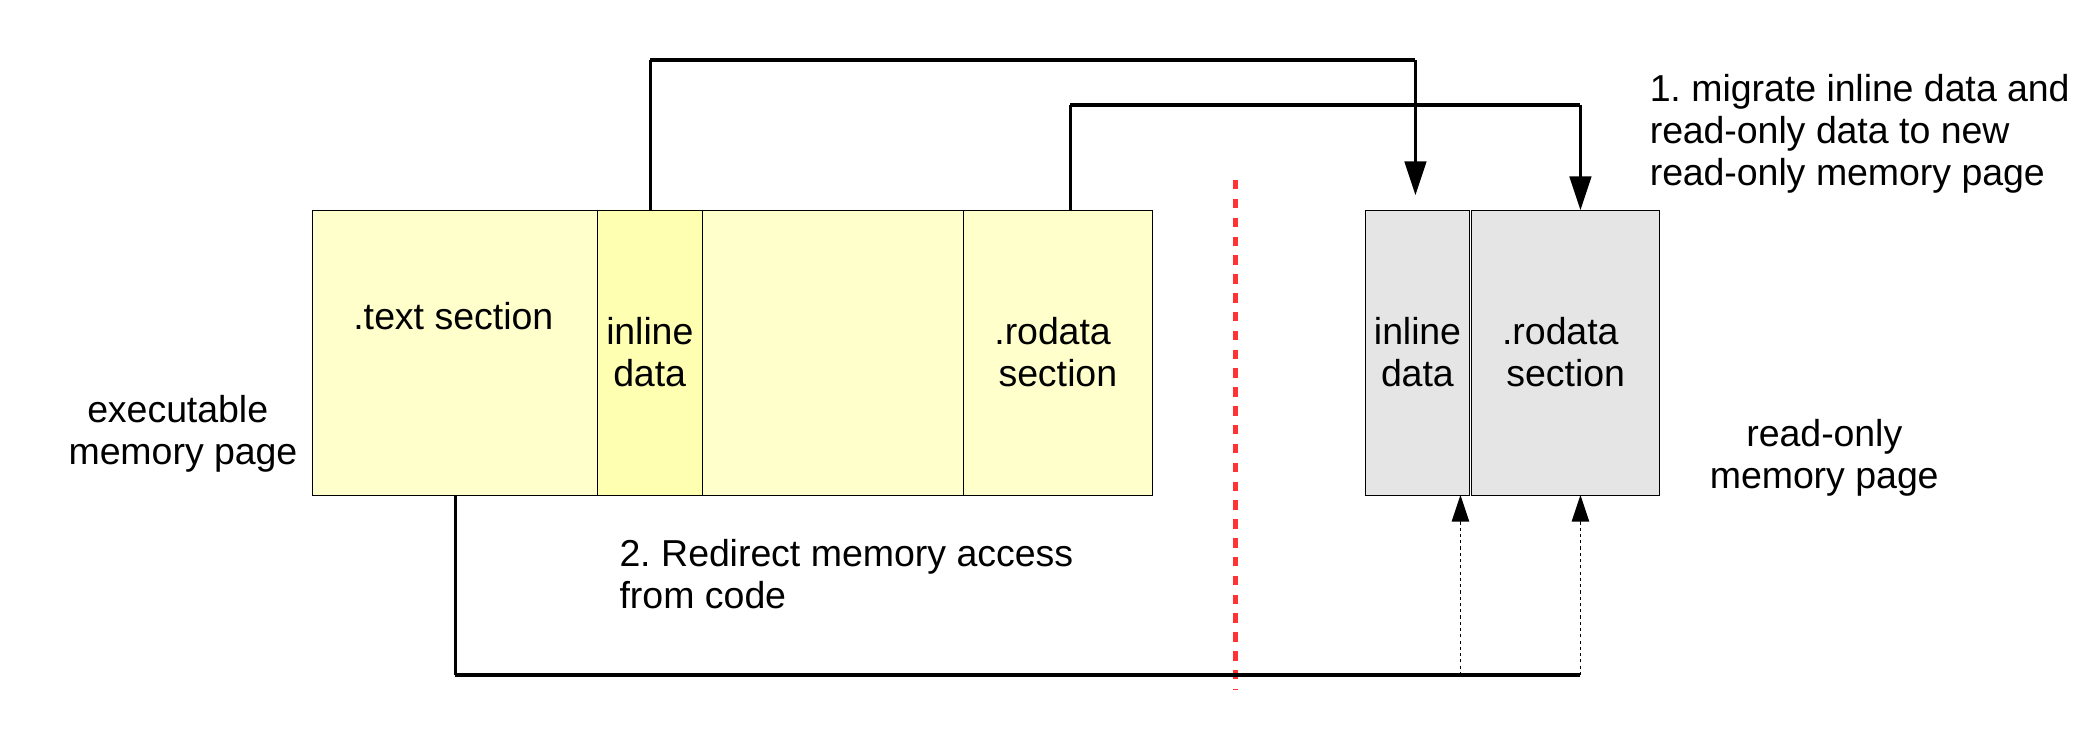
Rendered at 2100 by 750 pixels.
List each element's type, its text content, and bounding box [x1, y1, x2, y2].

text_box [312, 210, 597, 496]
text_box .rodata section [1471, 210, 1660, 496]
text_box 1. migrate inline data and read-only data to new read-only memory page [1635, 60, 2096, 201]
text_box .rodata section [963, 210, 1153, 496]
text_box 2. Redirect memory access from code [604, 525, 1099, 624]
text_box inline data [1365, 210, 1470, 496]
text_box read-only memory page [1695, 405, 1954, 504]
text_box [703, 210, 963, 496]
text_box .text section [327, 288, 569, 345]
text_box inline data [597, 210, 703, 496]
text_box executable memory page [53, 381, 313, 481]
